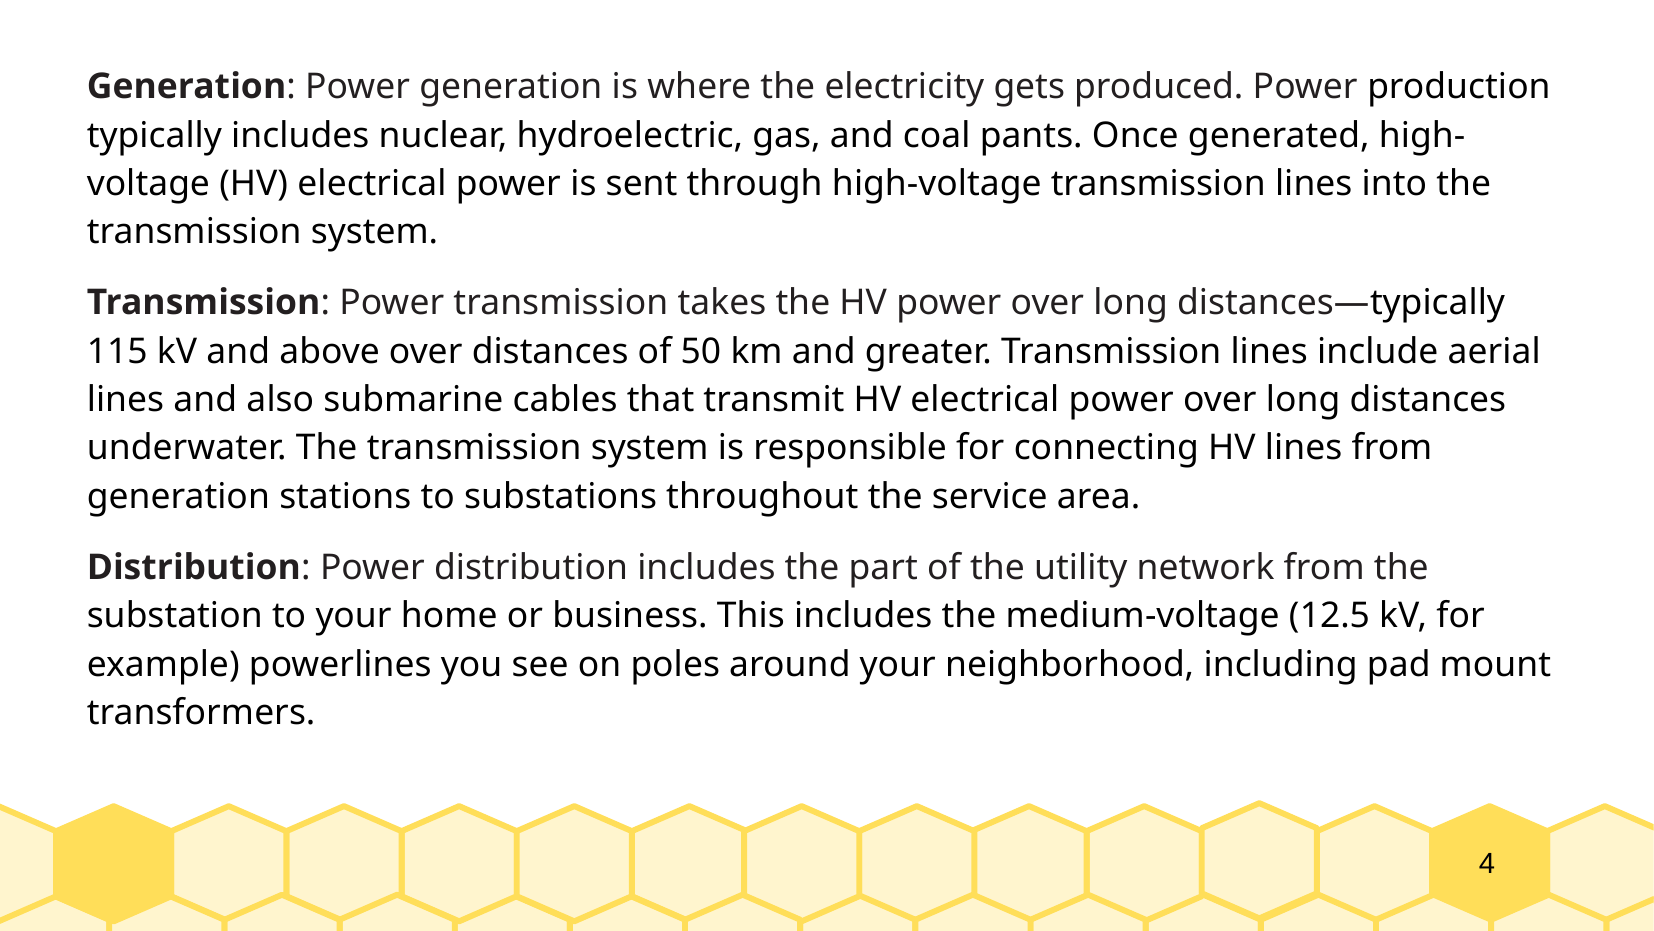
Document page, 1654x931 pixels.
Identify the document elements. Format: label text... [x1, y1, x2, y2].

list Generation: Power generation is where the electricity gets produced. Power production typically includes nuclear, hydroelectric, gas, and coal pants. Once generated, high-voltage (HV) electrical power is sent through high-voltage transmission lines into the transmission system. Transmission: Power transmission takes the HV power over long distances—typically 115 kV and above over distances of 50 km and greater. Transmission lines include aerial lines and also submarine cables that transmit HV electrical power over long distances underwater. The transmission system is responsible for connecting HV lines from generation stations to substations throughout the service area. Distribution: Power distribution includes the part of the utility network from the substation to your home or business. This includes the medium-voltage (12.5 kV, for example) powerlines you see on poles around your neighborhood, including pad mount transformers. [86, 60, 1576, 901]
